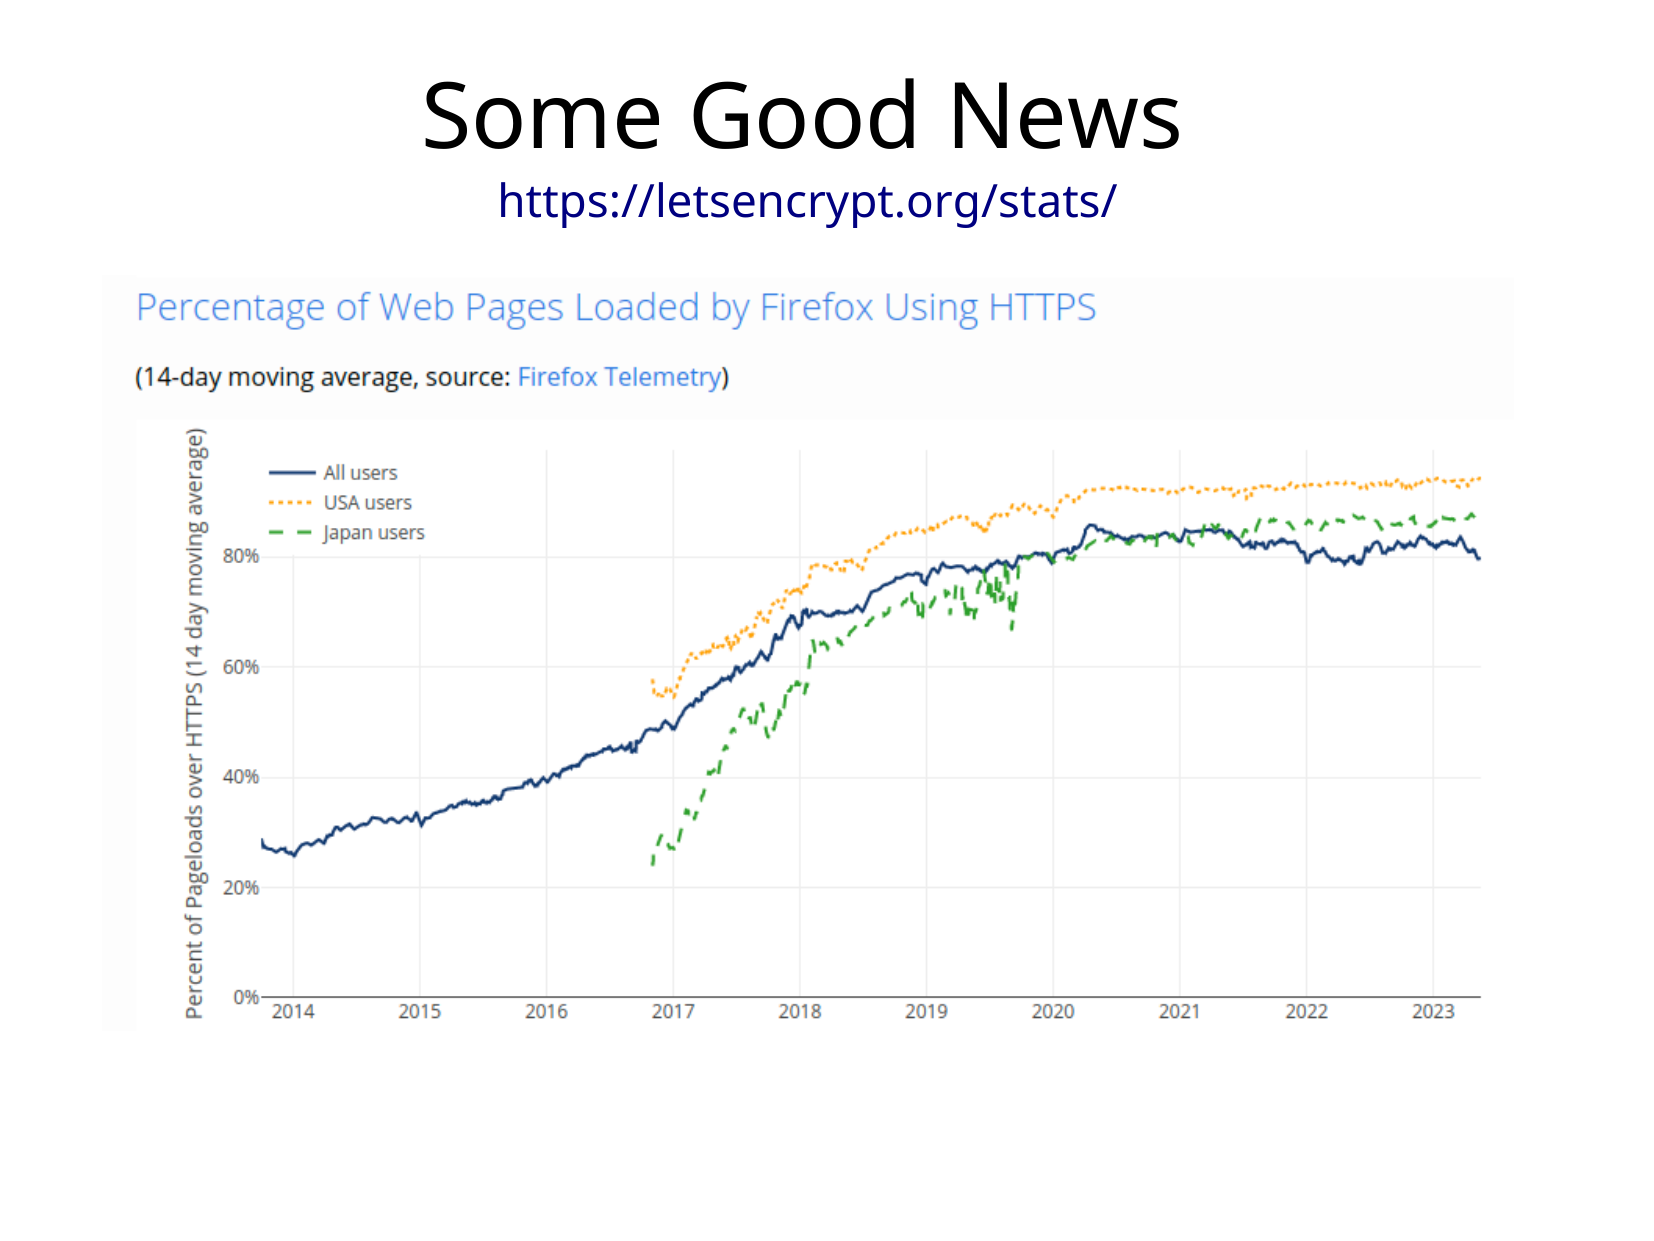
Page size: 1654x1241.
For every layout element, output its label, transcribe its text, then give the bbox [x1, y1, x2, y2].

text_box Some Good News https://letsencrypt.org/stats/ [111, 39, 1518, 246]
picture [102, 275, 1514, 1031]
